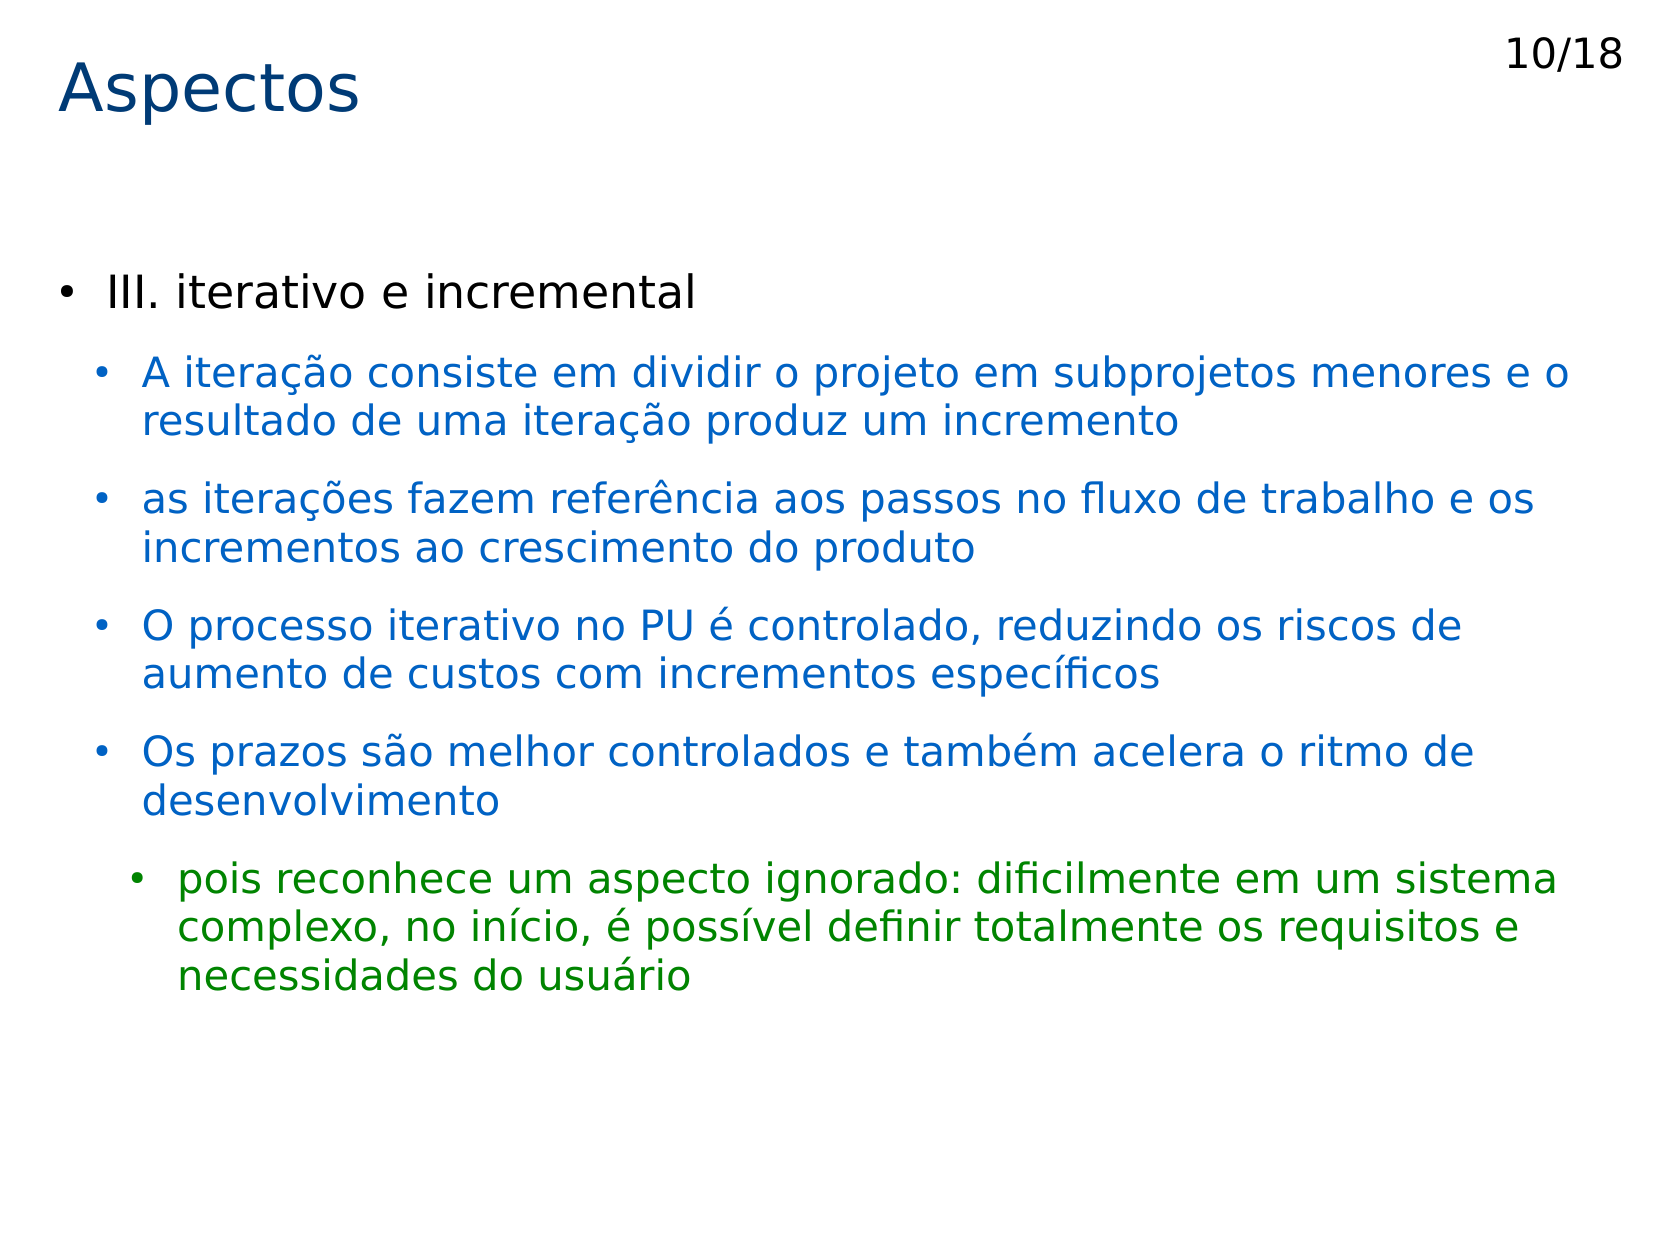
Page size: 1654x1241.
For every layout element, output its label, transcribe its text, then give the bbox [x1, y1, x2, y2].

list III. iterativo e incremental A iteração consiste em dividir o projeto em subprojetos menores e o resultado de uma iteração produz um incremento as iterações fazem referência aos passos no fluxo de trabalho e os incrementos ao crescimento do produto O processo iterativo no PU é controlado, reduzindo os riscos de aumento de custos com incrementos específicos Os prazos são melhor controlados e também acelera o ritmo de desenvolvimento pois reconhece um aspecto ignorado: dificilmente em um sistema complexo, no início, é possível definir totalmente os requisitos e necessidades do usuário [59, 265, 1625, 1211]
title Aspectos [59, 29, 1506, 148]
